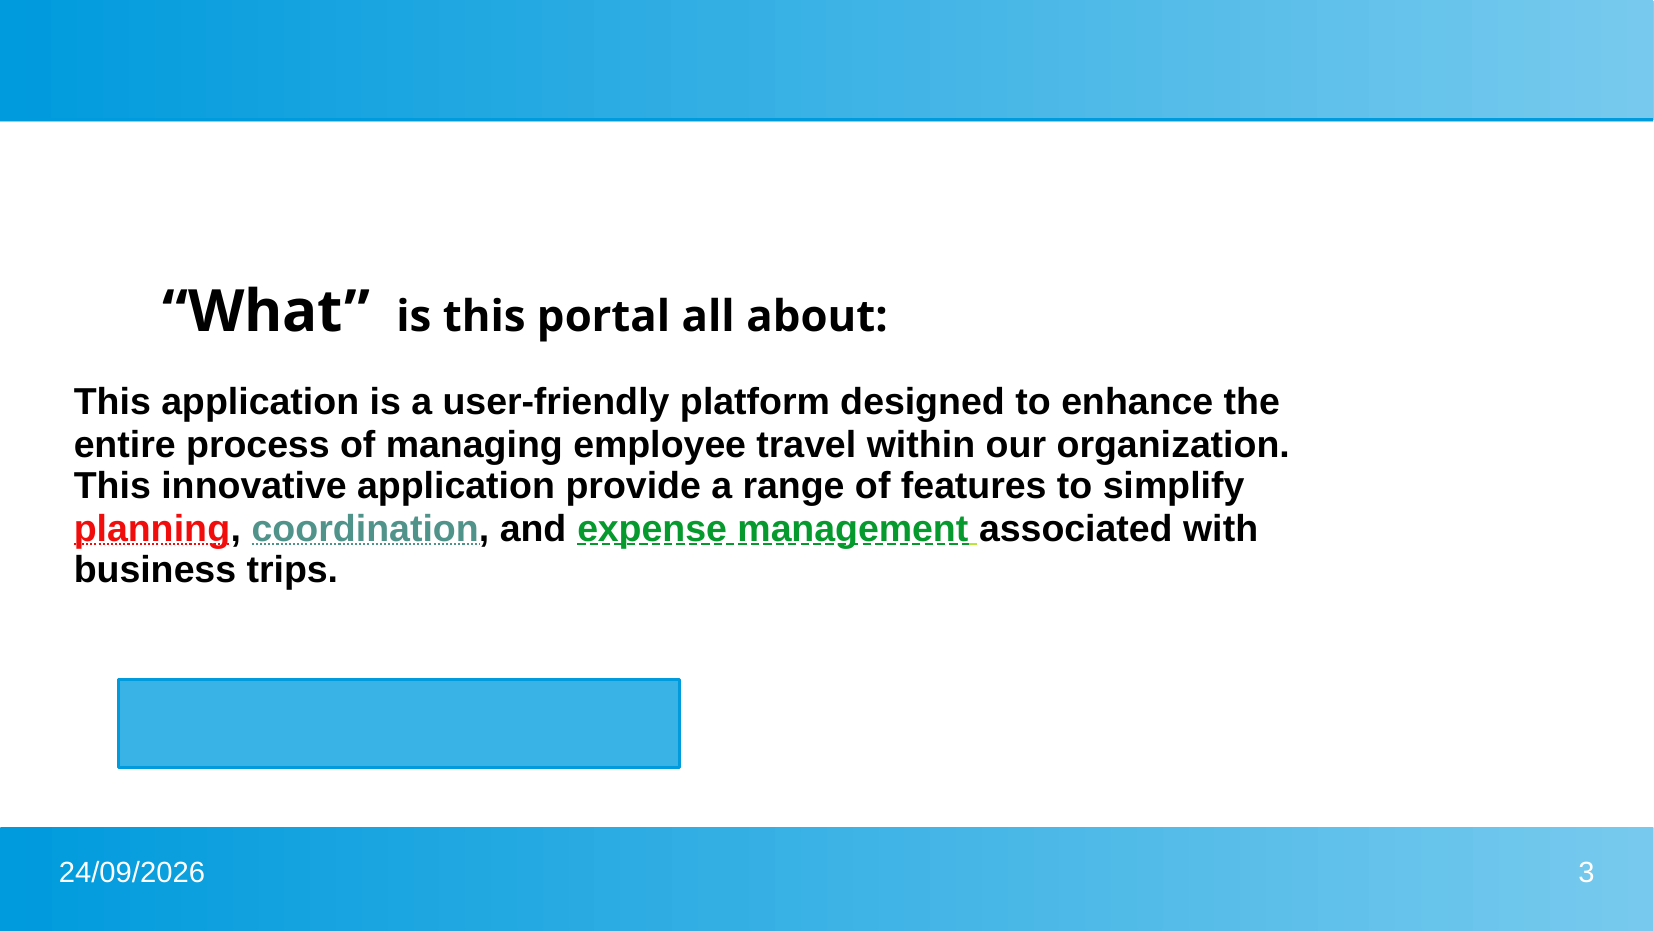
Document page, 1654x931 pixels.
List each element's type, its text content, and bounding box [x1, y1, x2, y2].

text_box “What” is this portal all about: [147, 261, 916, 373]
text_box [118, 679, 680, 768]
text_box This application is a user-friendly platform designed to enhance the entire process of managing employee travel within our organization. This innovative application provide a range of features to simplify planning, coordination, and expense management associated with business trips. [59, 373, 1329, 599]
